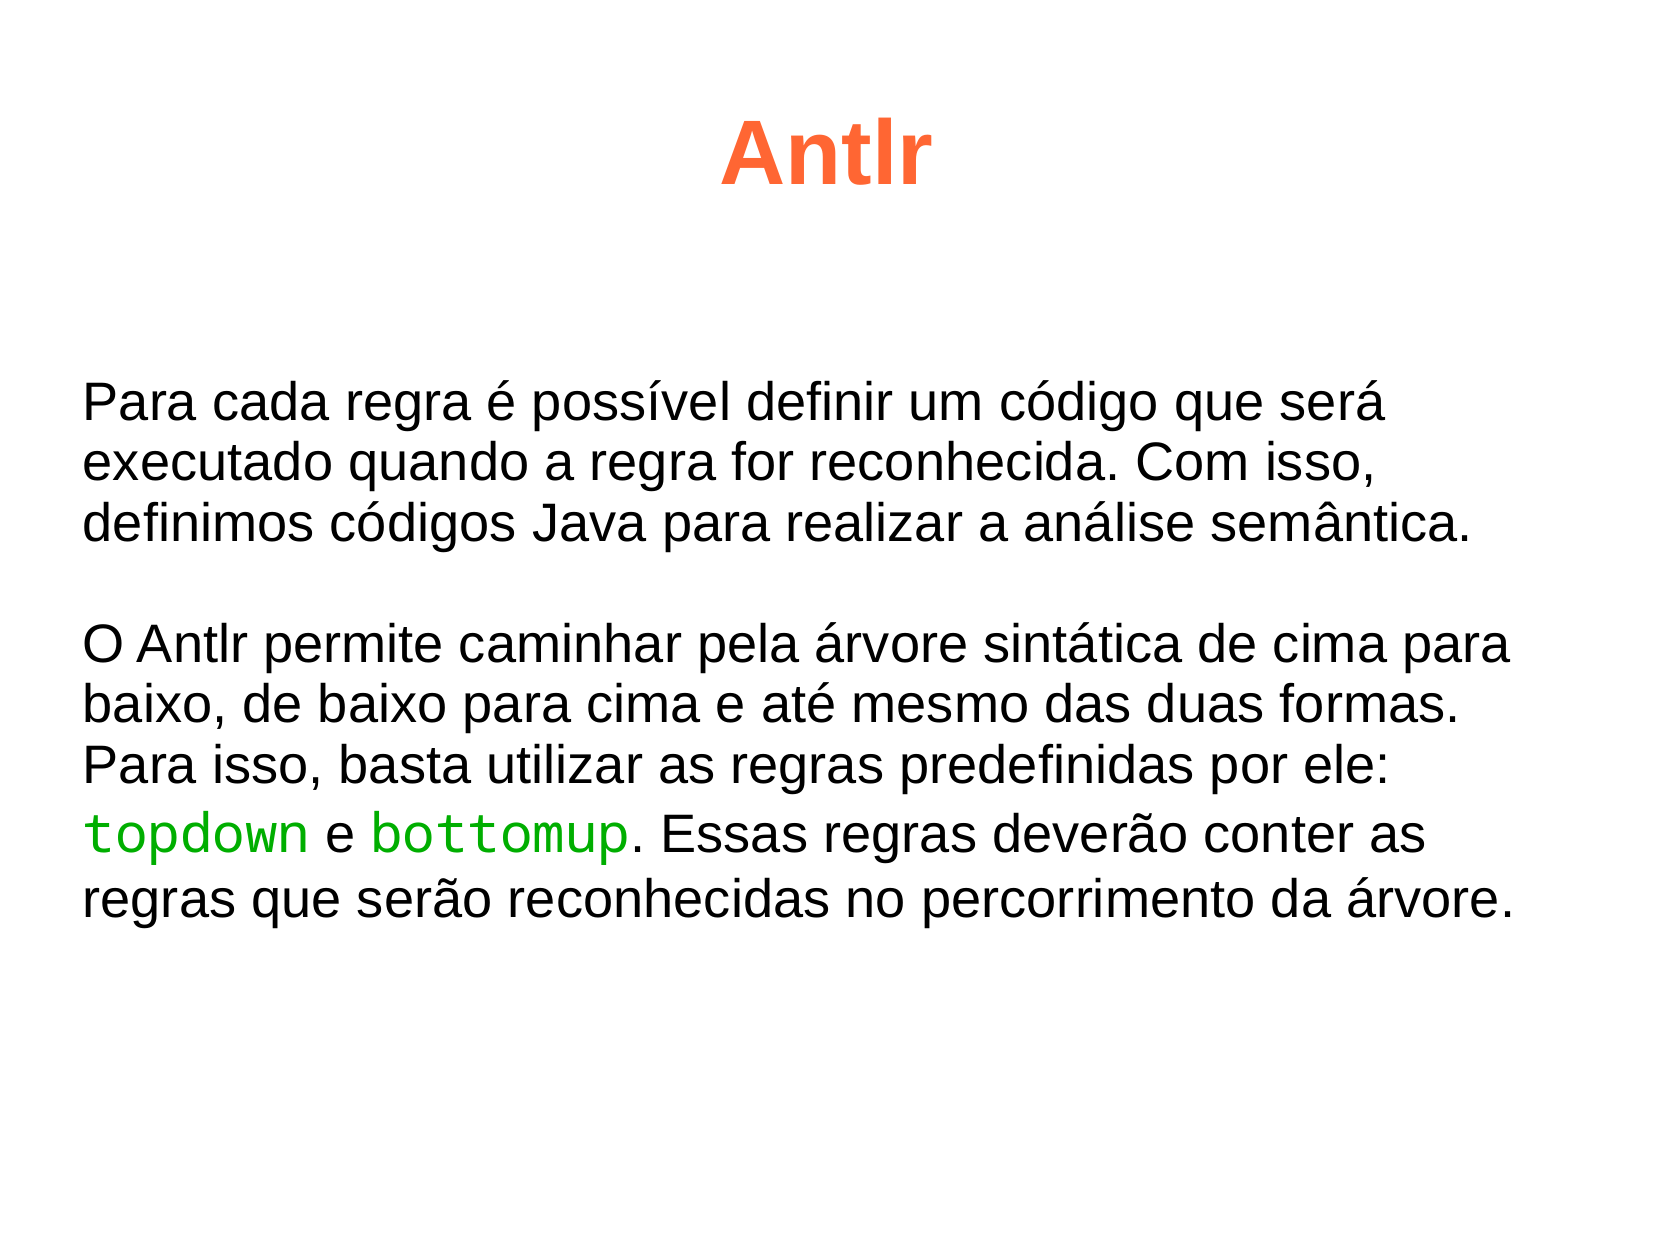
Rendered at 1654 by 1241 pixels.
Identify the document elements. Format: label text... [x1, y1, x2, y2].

title Antlr [82, 49, 1571, 257]
subtitle Para cada regra é possível definir um código que será executado quando a regra for reconhecida. Com isso, definimos códigos Java para realizar a análise semântica. O Antlr permite caminhar pela árvore sintática de cima para baixo, de baixo para cima e até mesmo das duas formas. Para isso, basta utilizar as regras predefinidas por ele: topdown e bottomup. Essas regras deverão conter as regras que serão reconhecidas no percorrimento da árvore. [82, 290, 1538, 1010]
